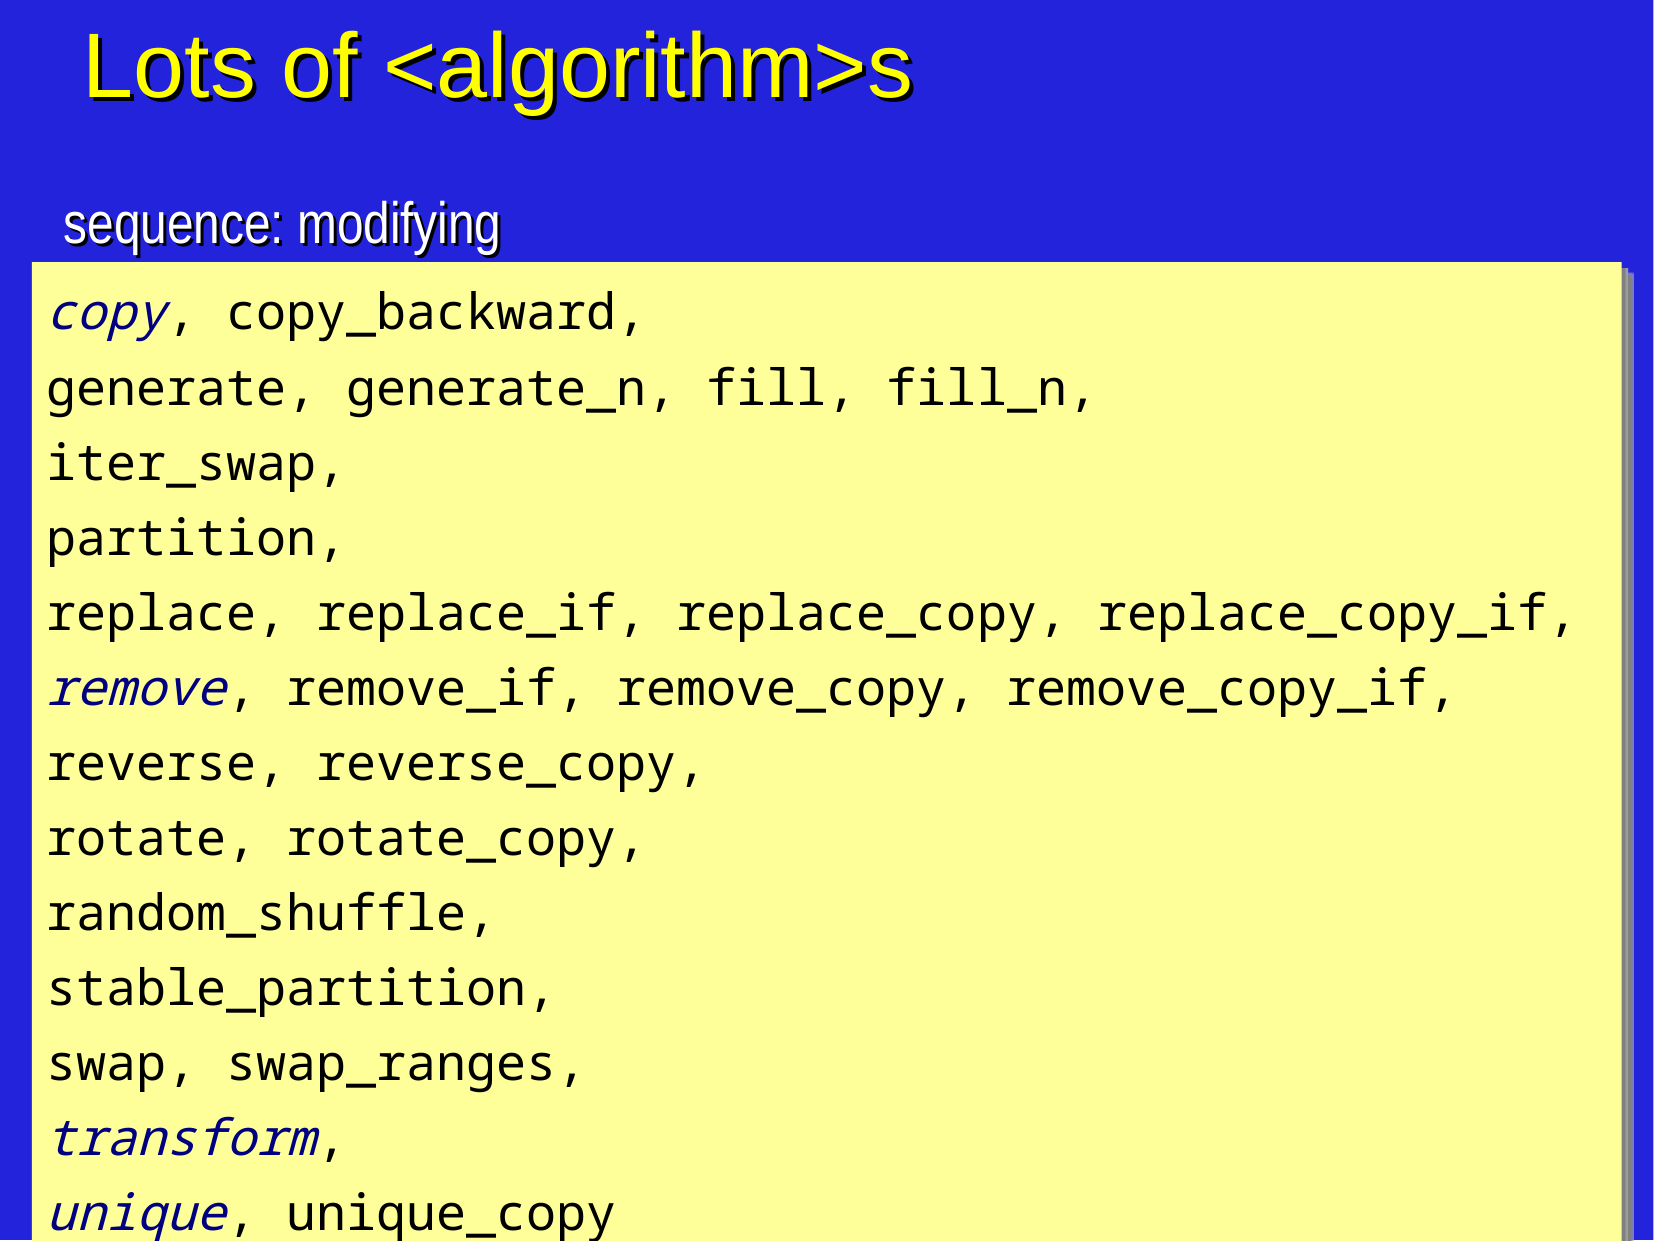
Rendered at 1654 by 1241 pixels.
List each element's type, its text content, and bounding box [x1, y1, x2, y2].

text_box copy, copy_backward, generate, generate_n, fill, fill_n, iter_swap, partition, replace, replace_if, replace_copy, replace_copy_if, remove, remove_if, remove_copy, remove_copy_if, reverse, reverse_copy, rotate, rotate_copy, random_shuffle, stable_partition, swap, swap_ranges, transform, unique, unique_copy [31, 262, 1622, 1241]
title Lots of <algorithm>s [82, 2, 1571, 130]
text_box sequence: modifying [49, 177, 855, 264]
